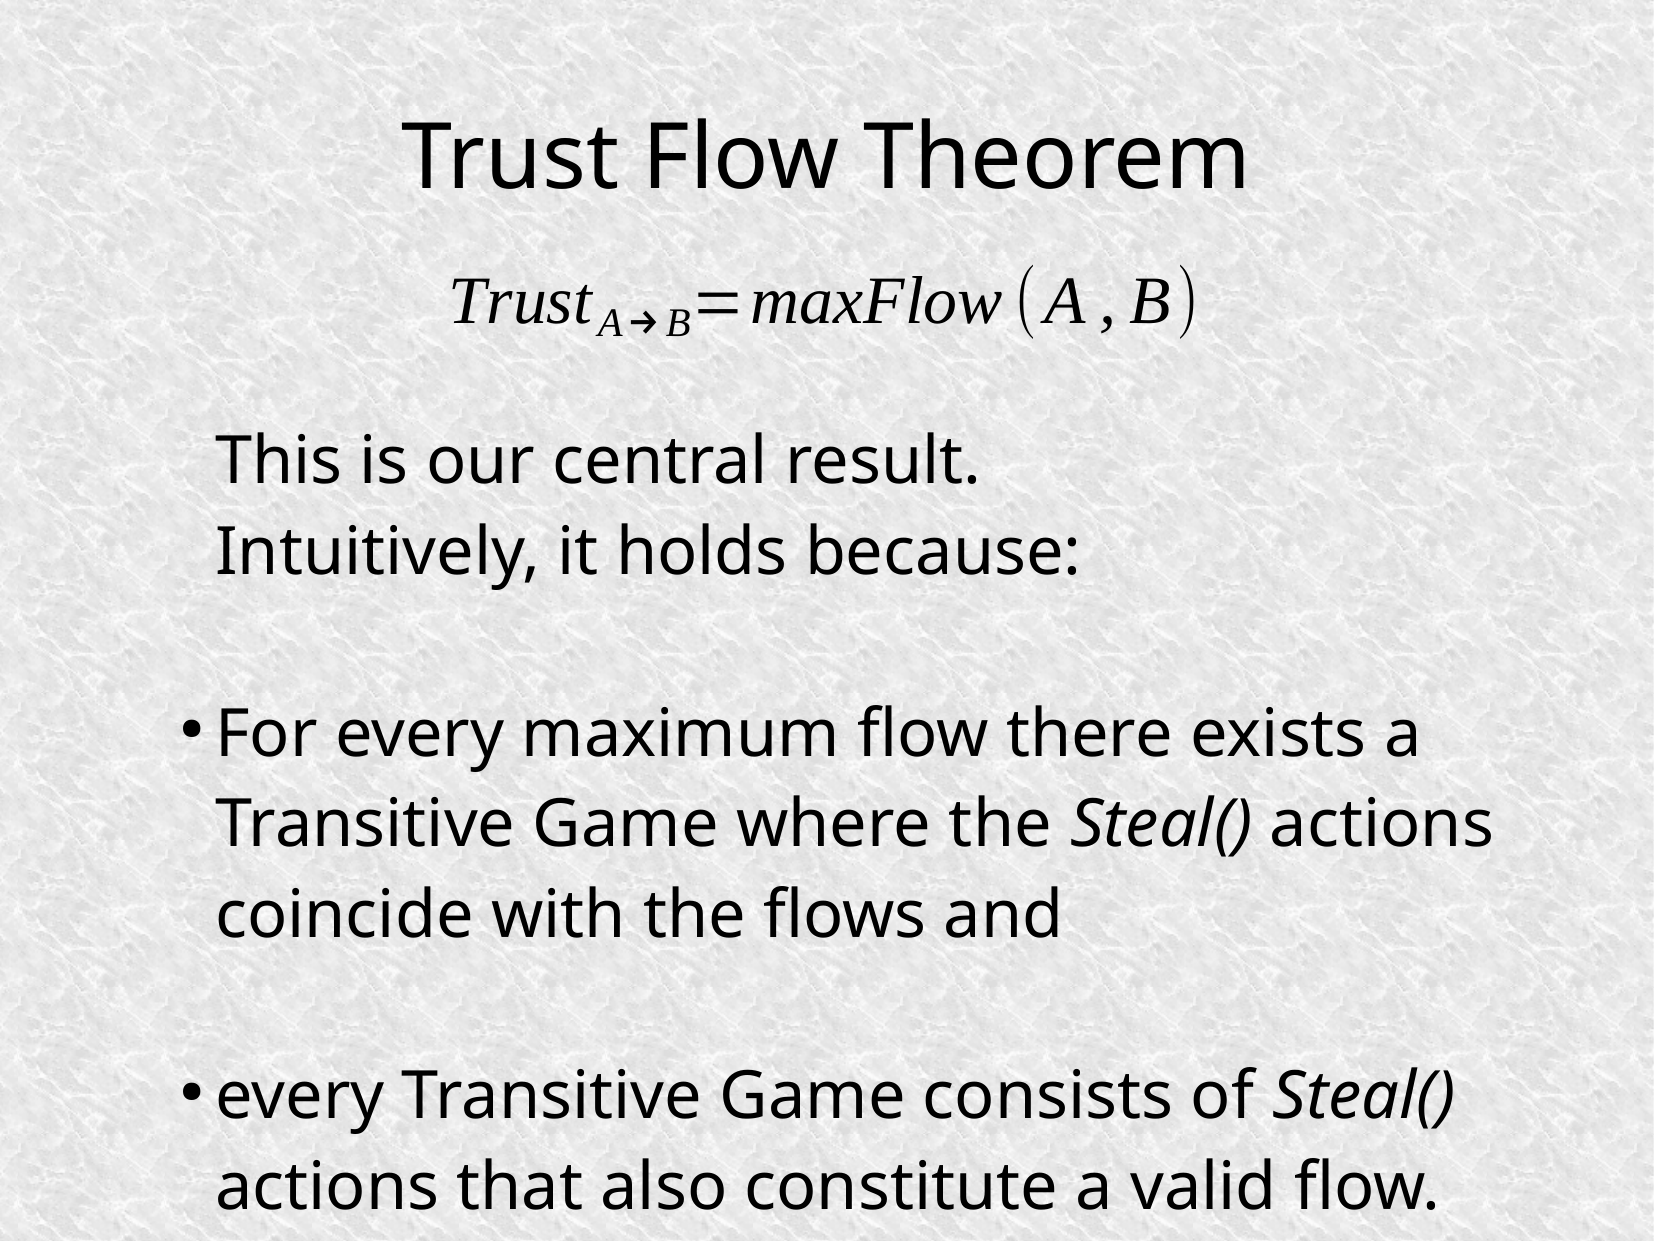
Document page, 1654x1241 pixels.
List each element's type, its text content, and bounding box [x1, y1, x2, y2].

chart [431, 260, 1214, 348]
title Trust Flow Theorem [82, 49, 1571, 257]
text_box This is our central result. Intuitively, it holds because: For every maximum flow there exists a Transitive Game where the Steal() actions coincide with the flows and every Transitive Game consists of Steal() actions that also constitute a valid flow. [165, 405, 1516, 1168]
picture [0, 0, 1654, 1241]
